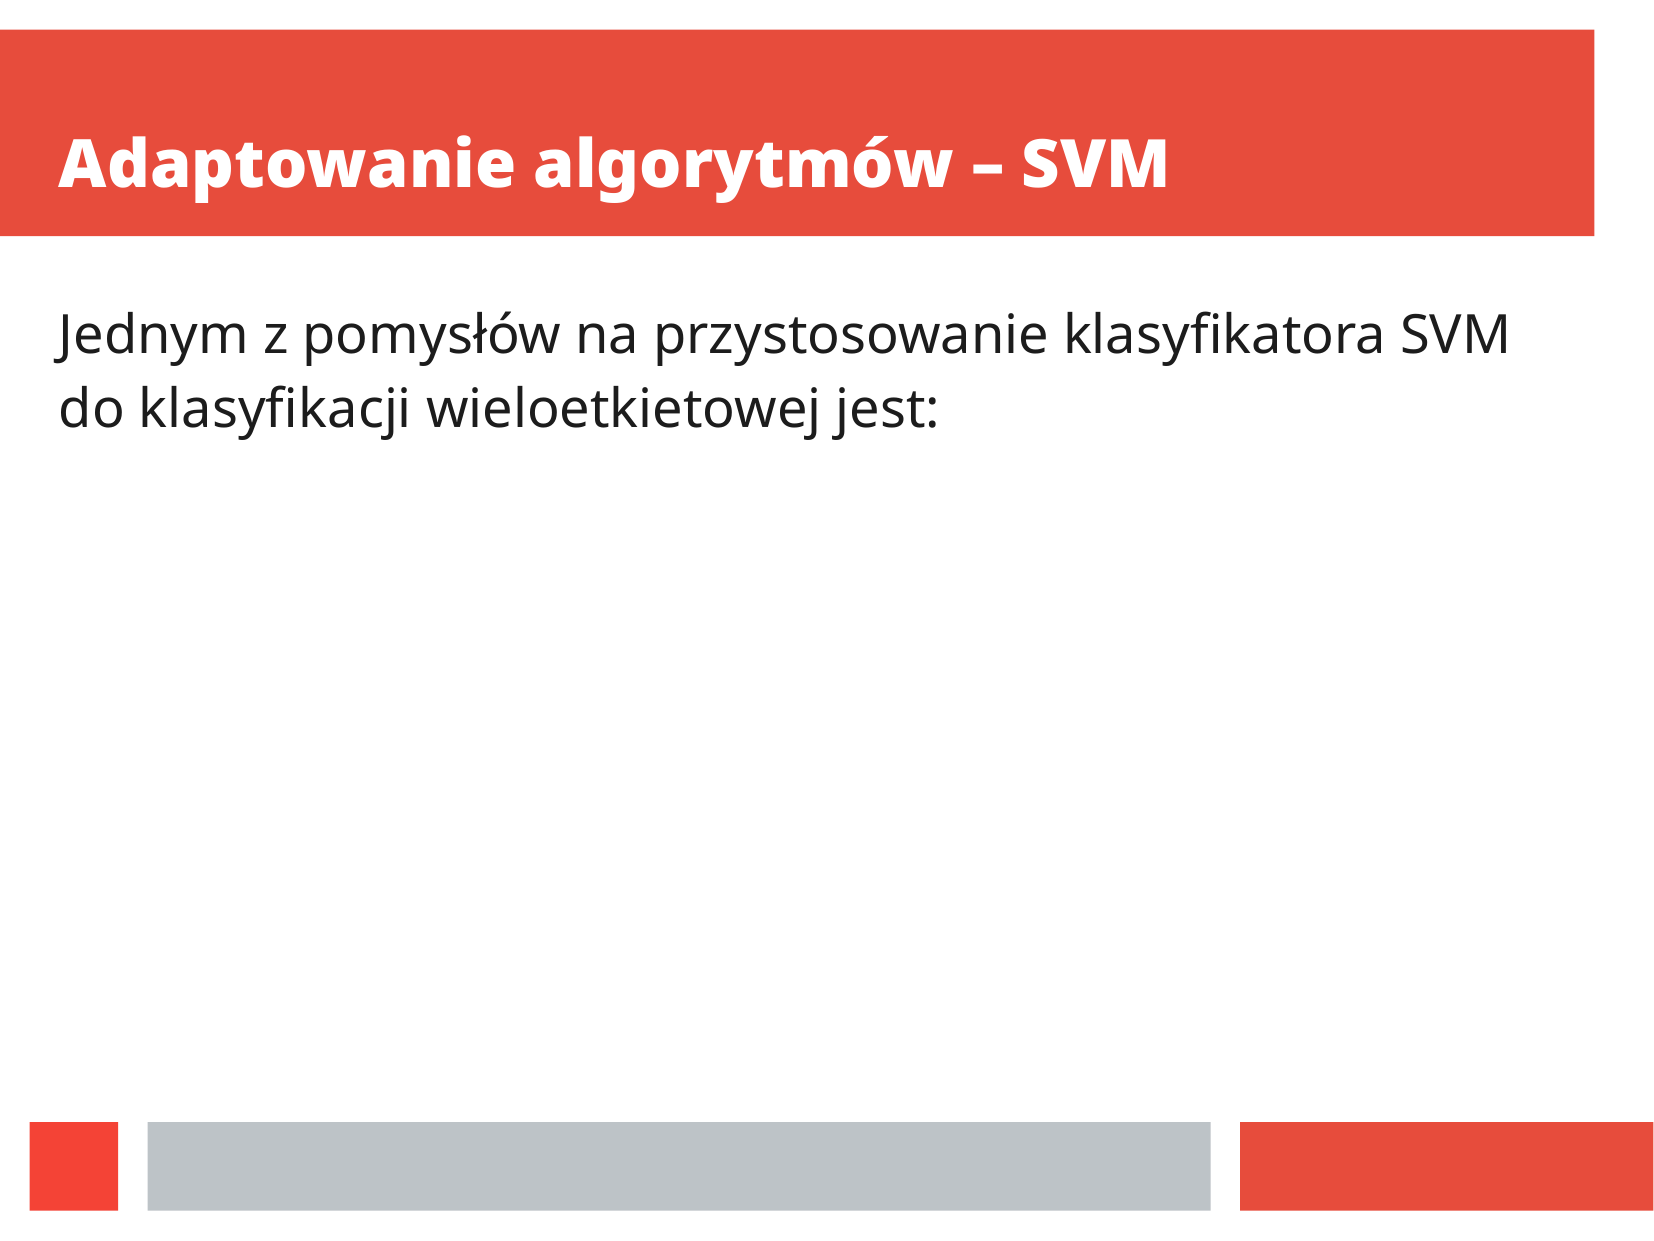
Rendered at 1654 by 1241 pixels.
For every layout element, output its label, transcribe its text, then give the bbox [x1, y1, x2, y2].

title Adaptowanie algorytmów – SVM [59, 59, 1595, 207]
list Jednym z pomysłów na przystosowanie klasyfikatora SVM do klasyfikacji wieloetkietowej jest: [59, 295, 1565, 1063]
